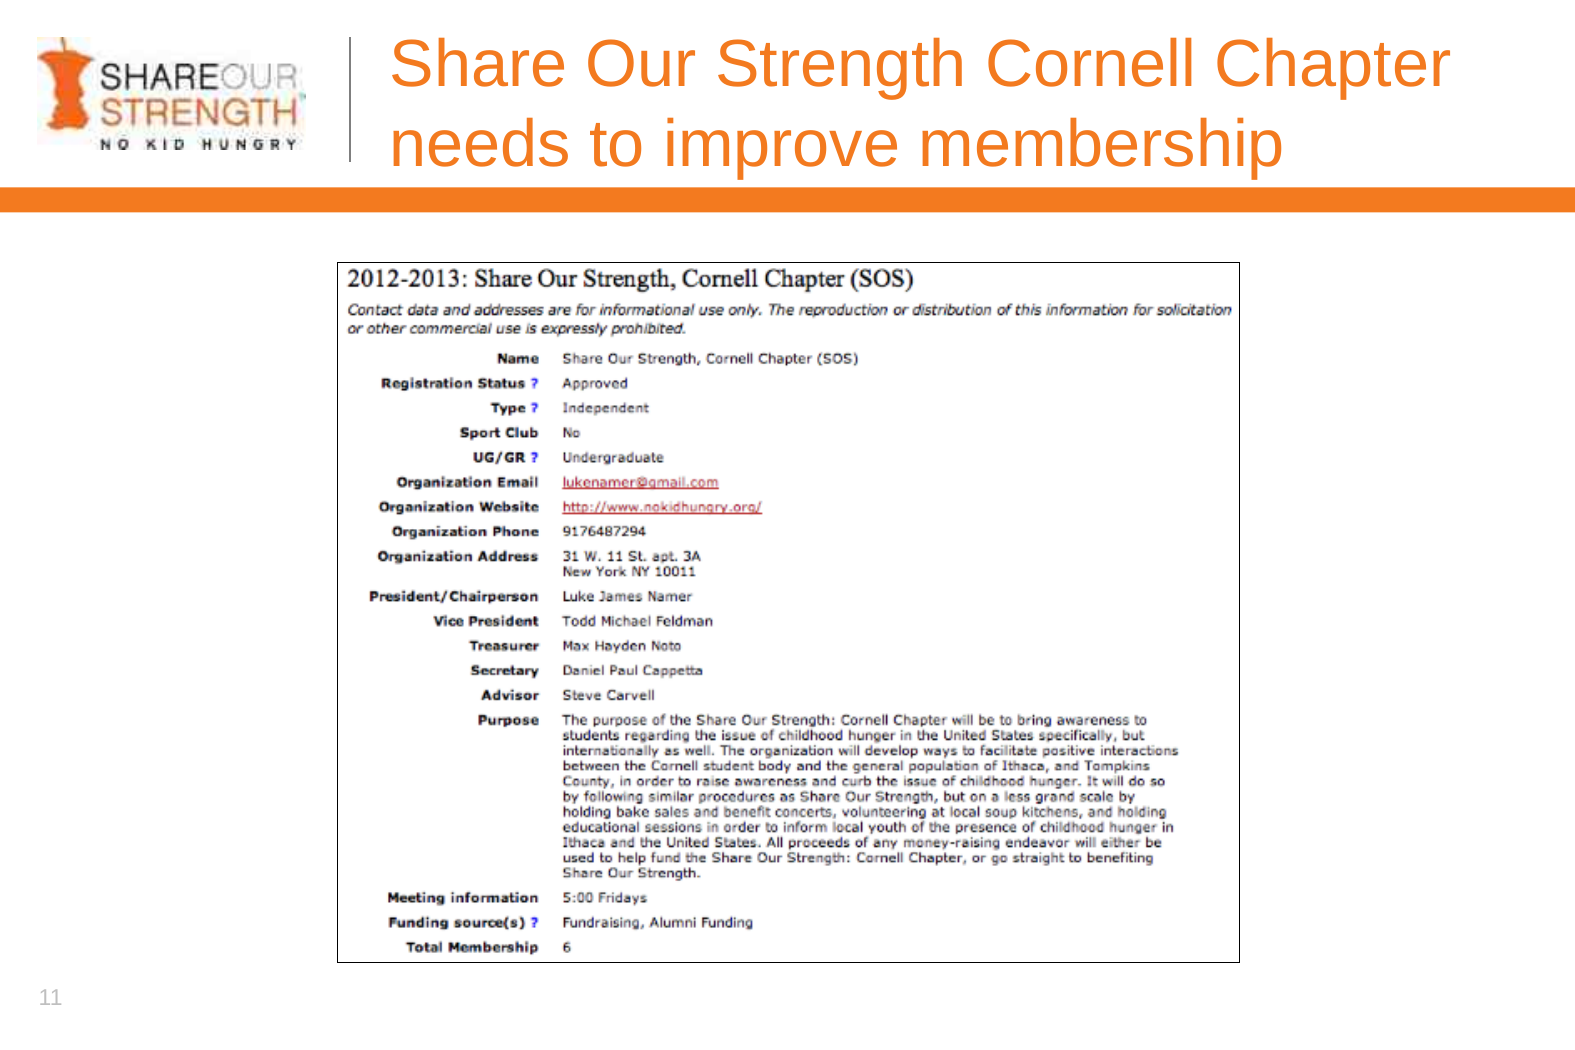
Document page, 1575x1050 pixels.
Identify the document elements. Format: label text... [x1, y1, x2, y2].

picture [337, 262, 1240, 963]
picture [37, 37, 306, 150]
title Share Our Strength Cornell Chapter needs to improve membership [375, 12, 1513, 200]
